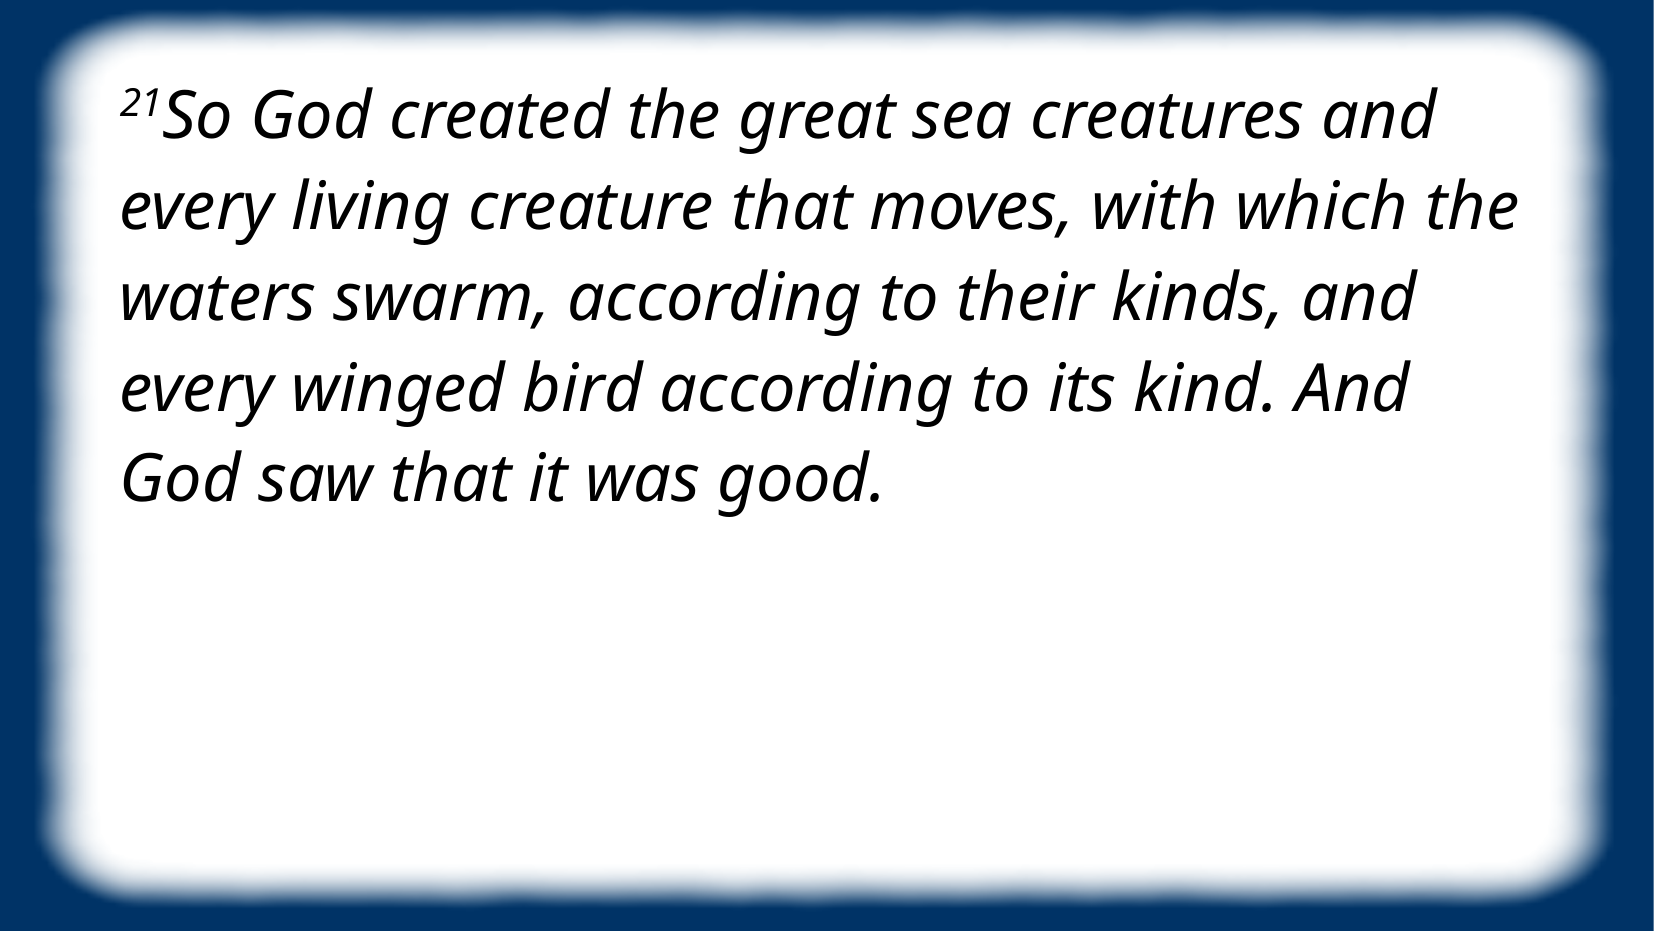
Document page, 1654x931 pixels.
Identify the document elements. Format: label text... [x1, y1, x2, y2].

picture [0, 0, 1654, 931]
text_box 21So God created the great sea creatures and every living creature that moves, with which the waters swarm, according to their kinds, and every winged bird according to its kind. And God saw that it was good. [105, 60, 1546, 519]
